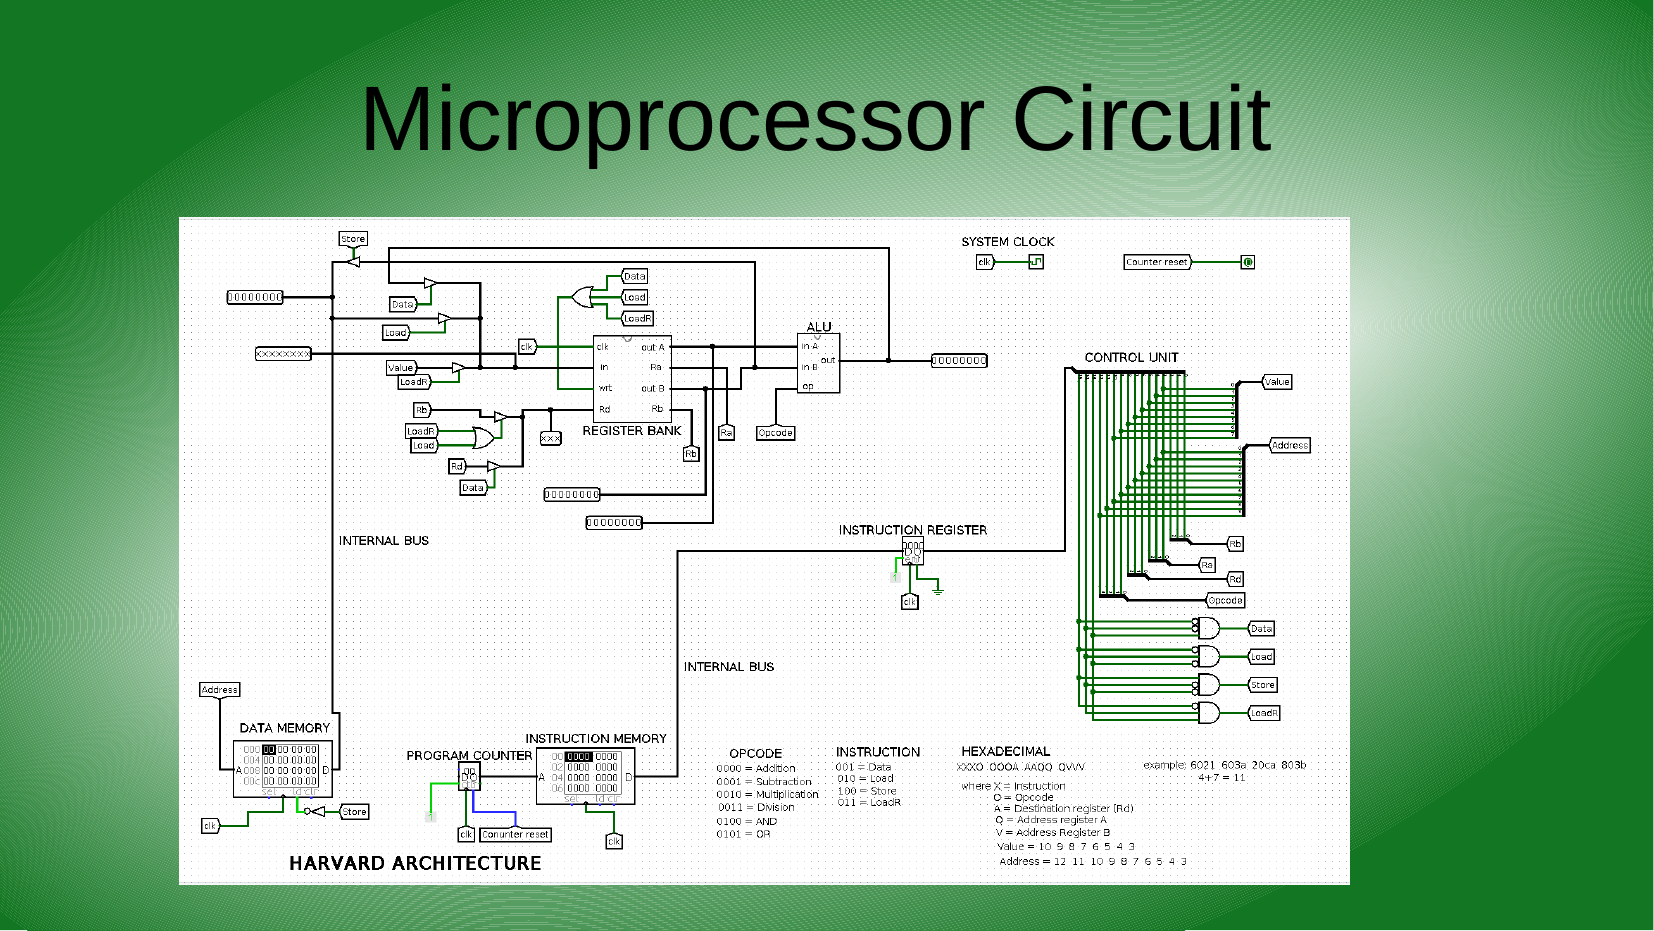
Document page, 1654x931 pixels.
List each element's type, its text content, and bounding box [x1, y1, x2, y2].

picture [179, 217, 1350, 885]
text_box Microprocessor Circuit [344, 59, 1305, 178]
